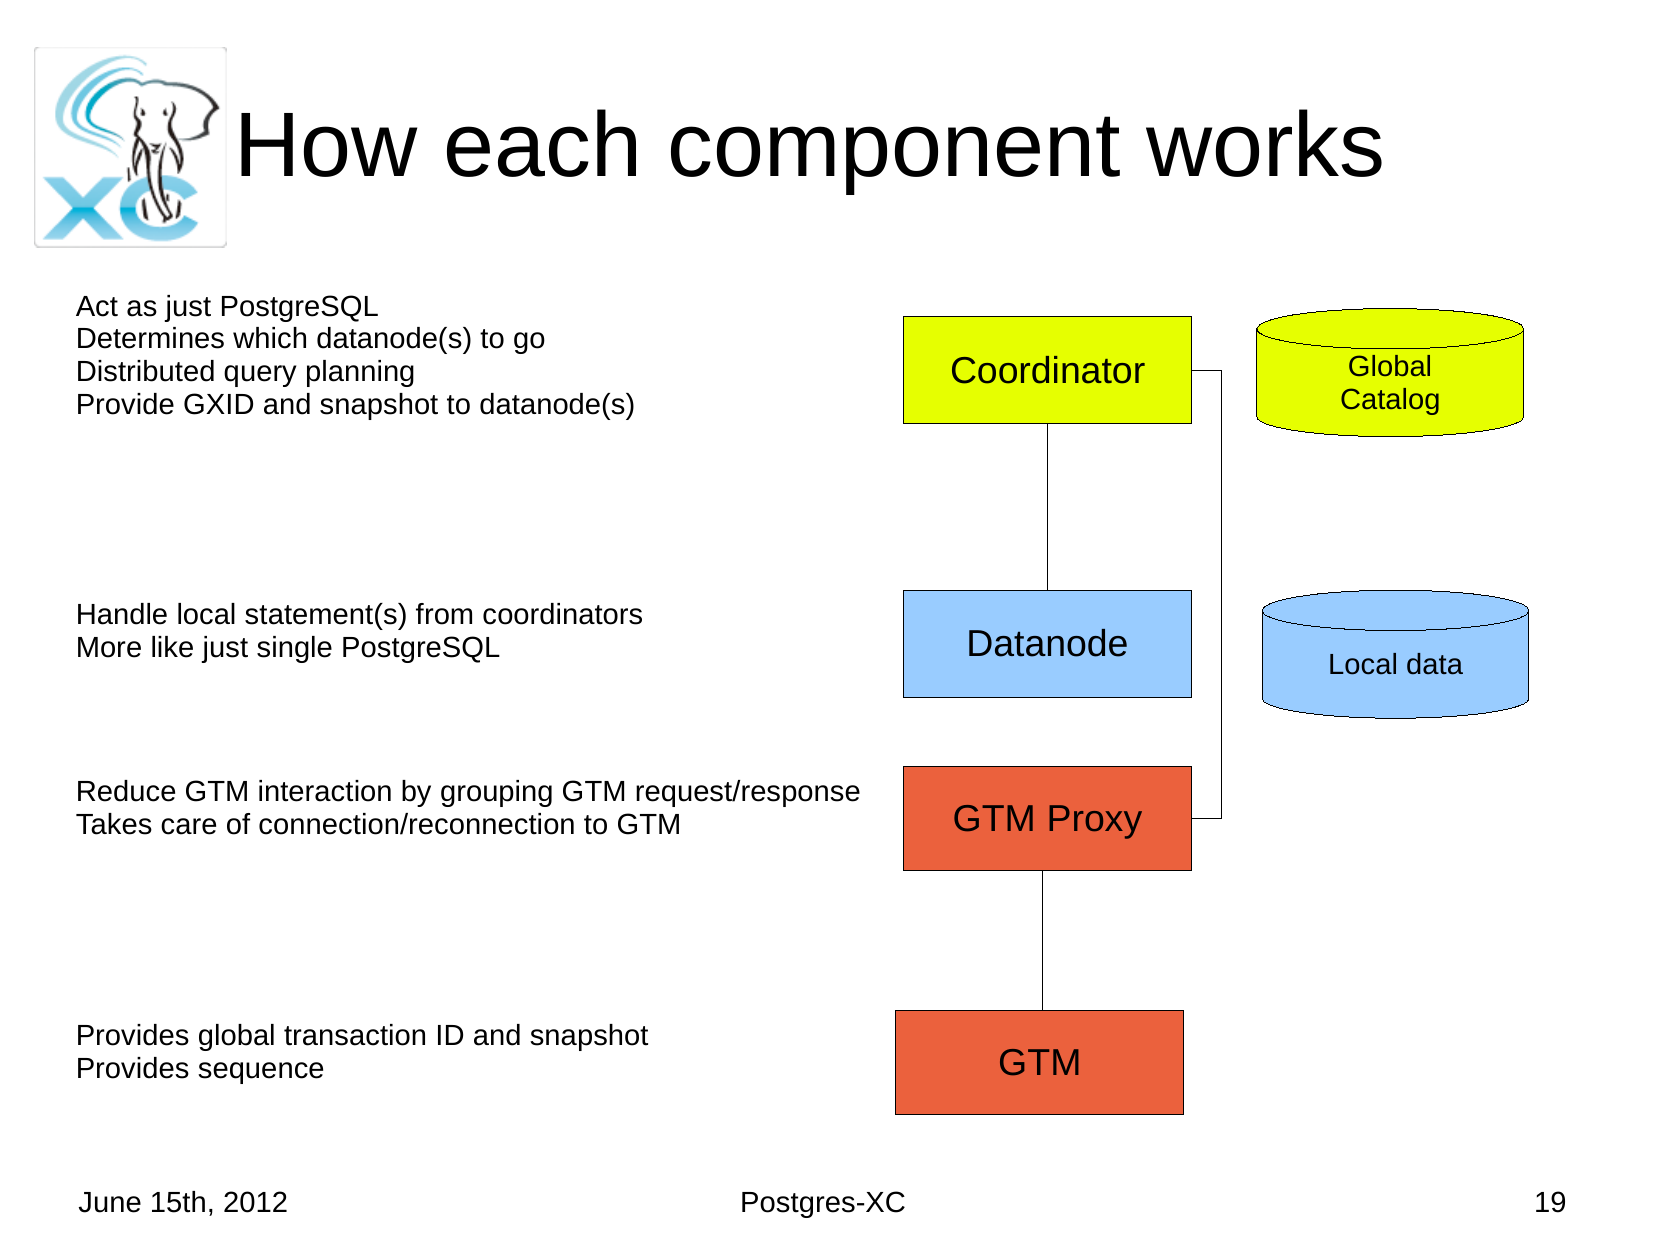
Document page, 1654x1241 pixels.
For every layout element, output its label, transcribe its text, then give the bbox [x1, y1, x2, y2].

text_box Reduce GTM interaction by grouping GTM request/response Takes care of connection/reconnection to GTM [61, 767, 934, 849]
text_box Coordinator [903, 316, 1192, 424]
text_box Provides global transaction ID and snapshot Provides sequence [61, 1011, 934, 1093]
text_box Act as just PostgreSQL Determines which datanode(s) to go Distributed query planning Provide GXID and snapshot to datanode(s) [61, 282, 837, 428]
text_box Handle local statement(s) from coordinators More like just single PostgreSQL [61, 590, 934, 672]
text_box Global Catalog [1256, 308, 1524, 437]
text_box GTM [895, 1010, 1184, 1115]
text_box Local data [1262, 590, 1529, 719]
title How each component works [234, 40, 1599, 248]
text_box Datanode [903, 590, 1192, 698]
text_box GTM Proxy [903, 766, 1192, 871]
picture [34, 47, 227, 248]
